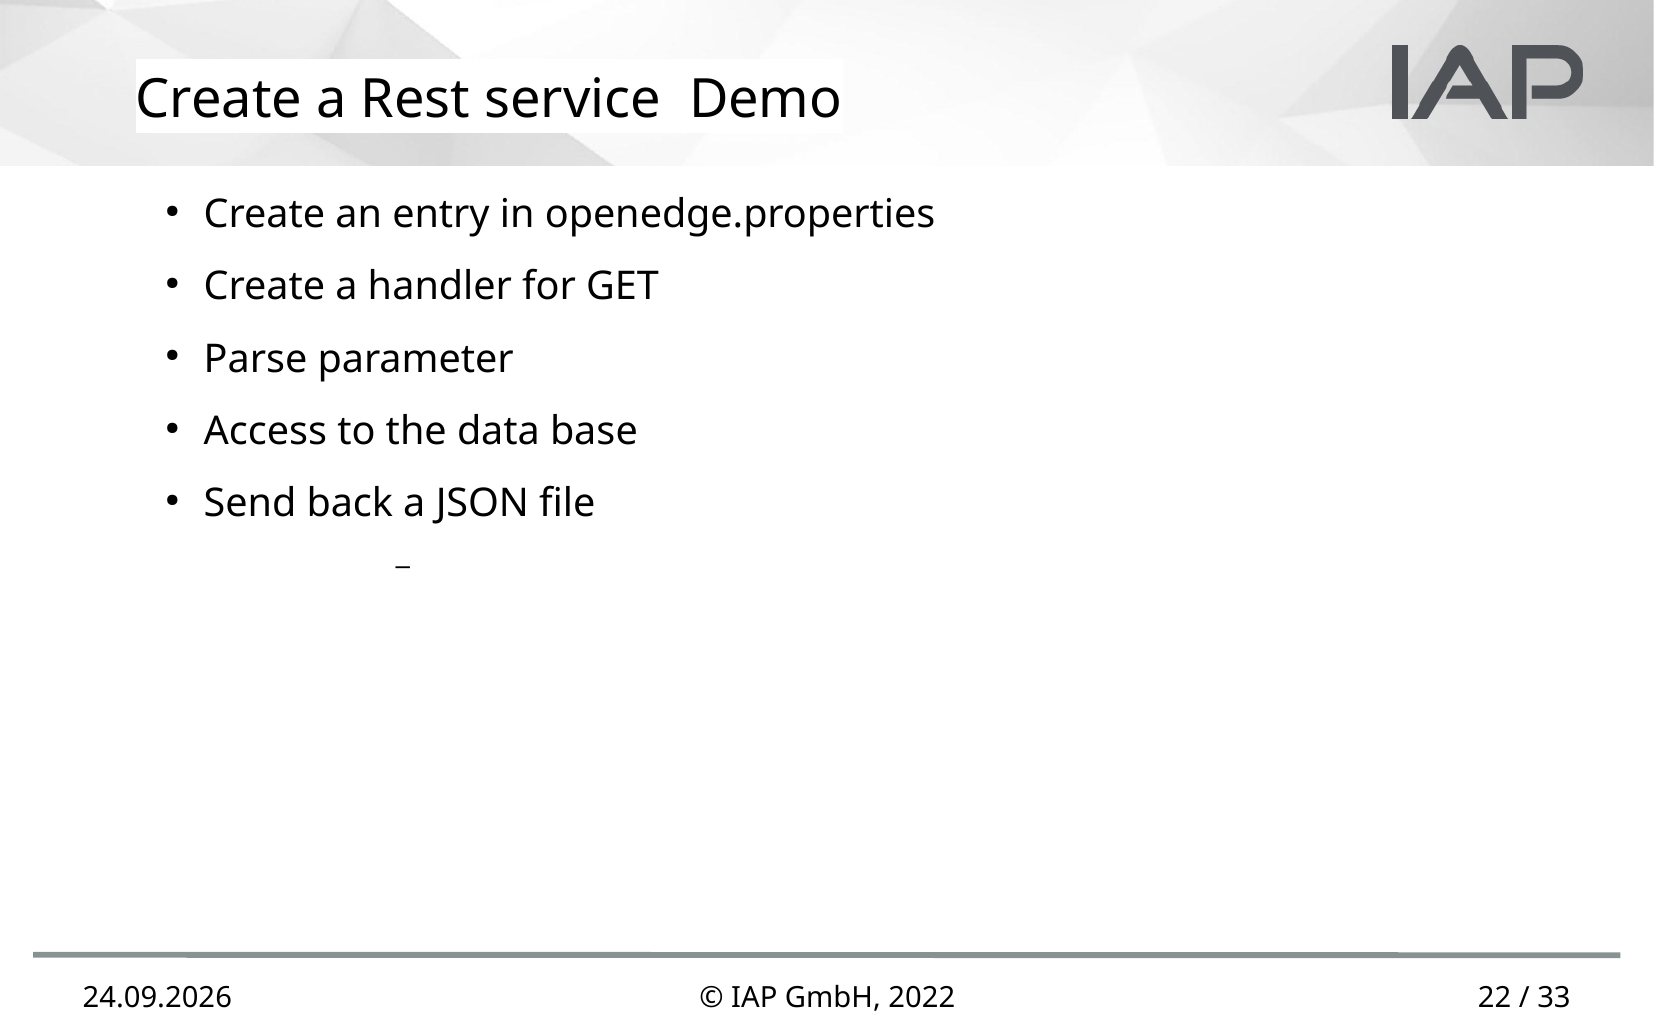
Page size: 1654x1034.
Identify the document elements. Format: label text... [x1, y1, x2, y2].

title Create a Rest service Demo [135, 41, 1264, 152]
picture [0, 0, 1654, 166]
list Create an entry in openedge.properties Create a handler for GET Parse parameter Access to the data base Send back a JSON file [147, 177, 1477, 945]
